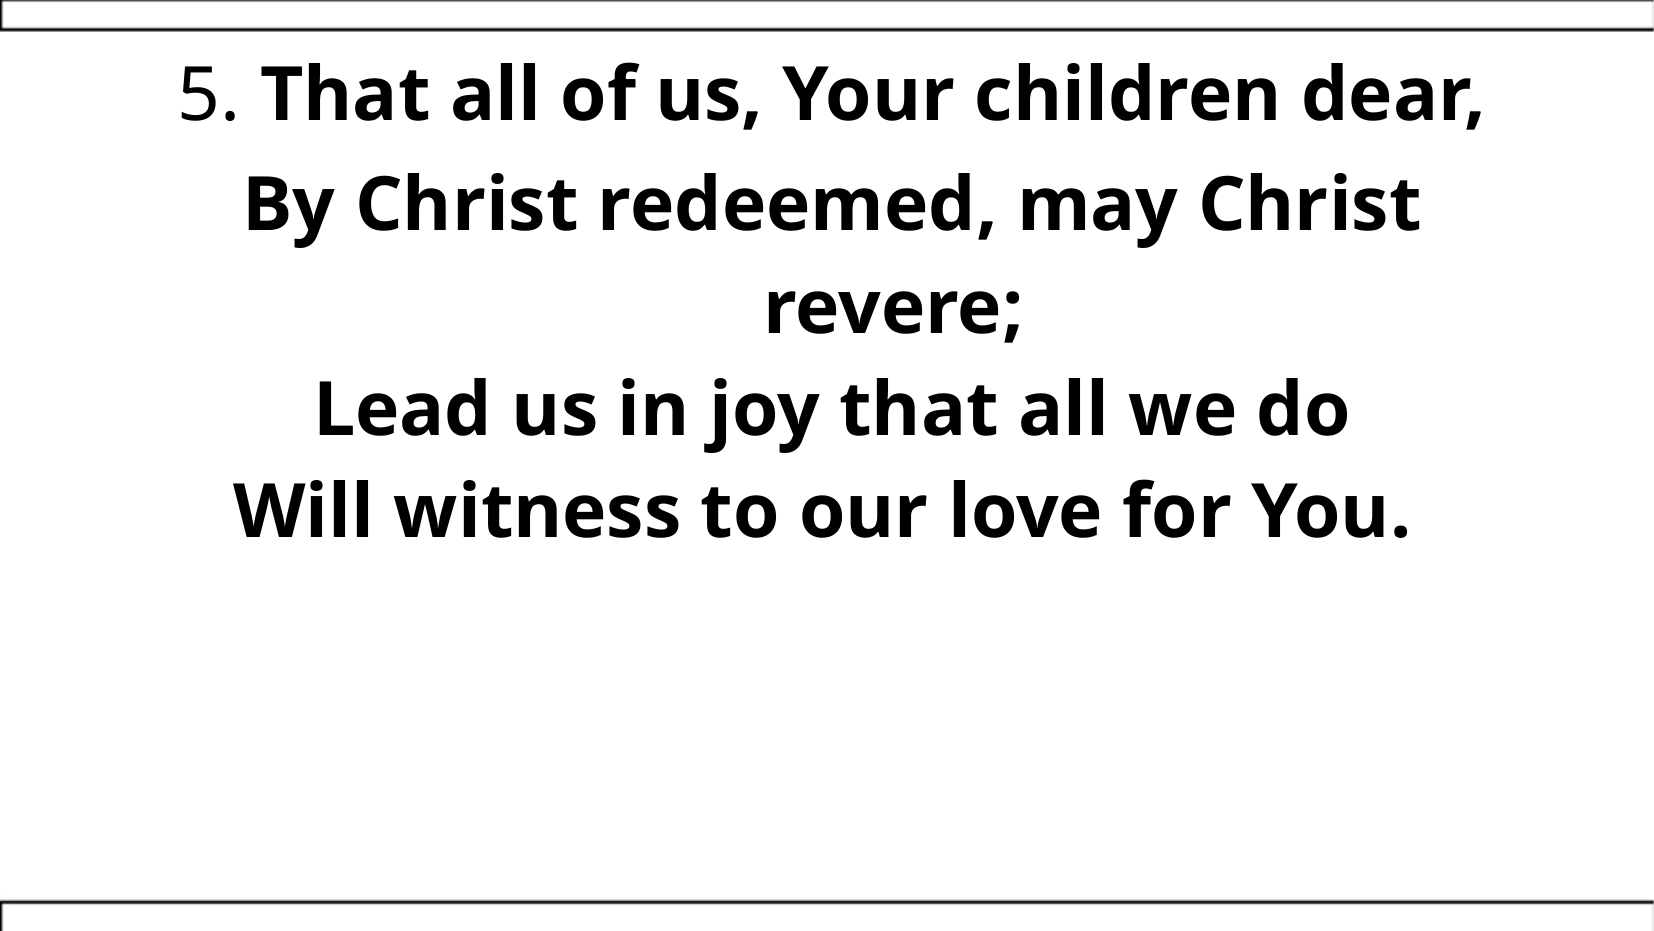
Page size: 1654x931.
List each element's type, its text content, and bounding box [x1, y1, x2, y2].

text_box 5. That all of us, Your children dear, By Christ redeemed, may Christ revere; Lead us in joy that all we do Will witness to our love for You. [105, 32, 1561, 455]
picture [0, 0, 1654, 931]
